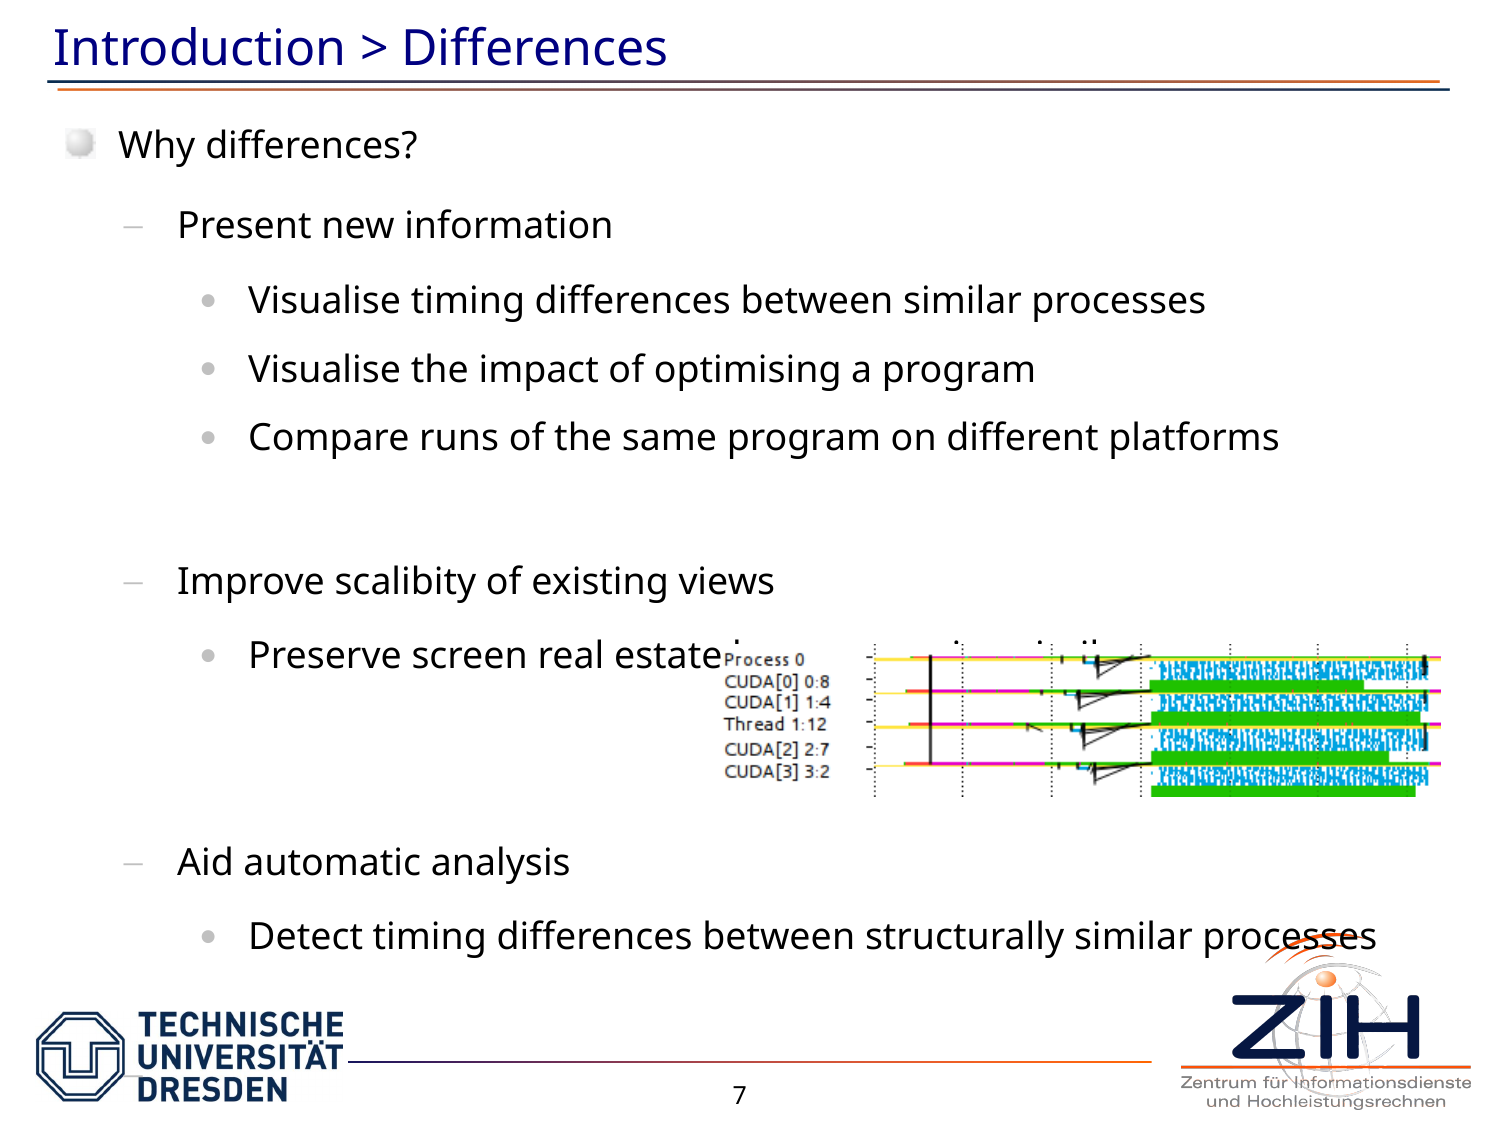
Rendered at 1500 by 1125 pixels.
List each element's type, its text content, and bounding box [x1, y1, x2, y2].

picture [1418, 933, 1471, 1110]
title Introduction > Differences [53, 12, 1453, 81]
list Why differences? Present new information Visualise timing differences between similar processes Visualise the impact of optimising a program Compare runs of the same program on different platforms Improve scalibity of existing views Preserve screen real estate by e.g. merging similar processes Aid automatic analysis Detect timing differences between structurally similar processes [29, 118, 1418, 1125]
picture [721, 644, 1441, 797]
picture [47, 80, 1450, 91]
